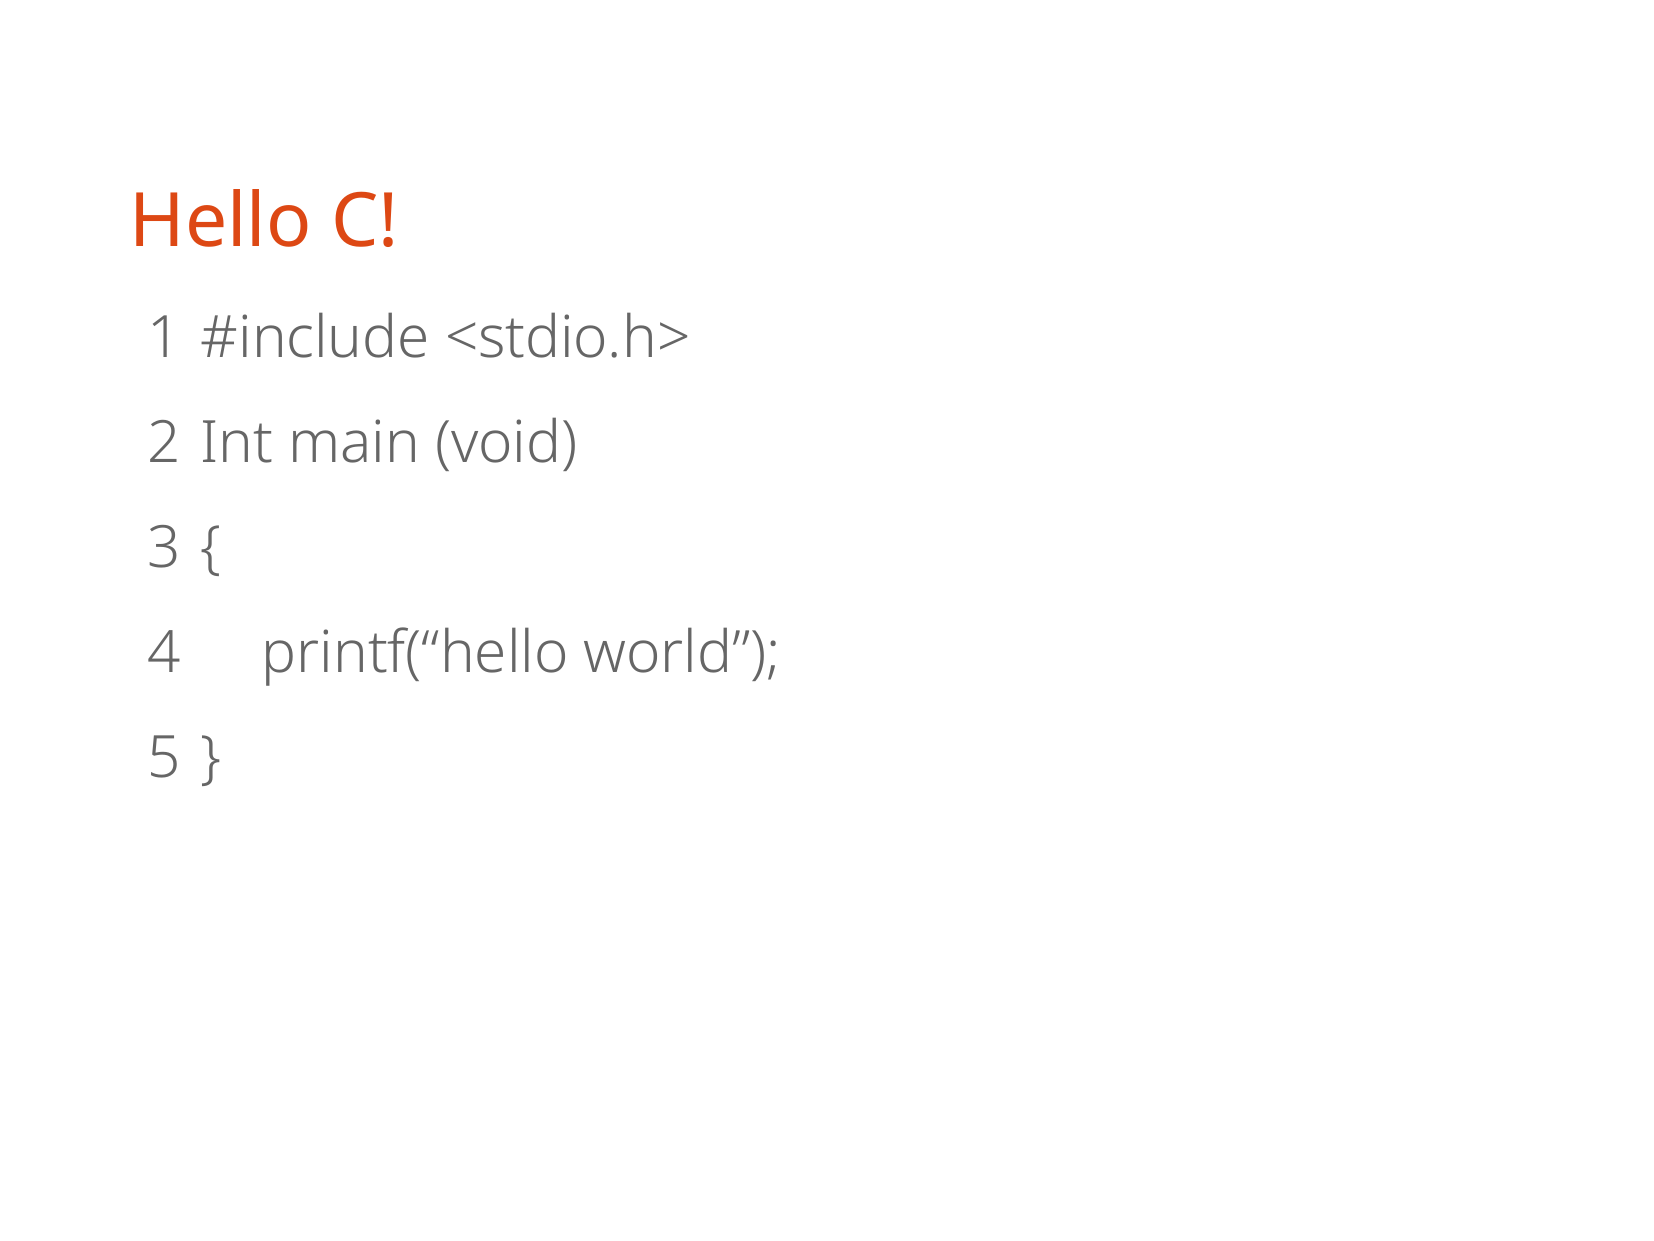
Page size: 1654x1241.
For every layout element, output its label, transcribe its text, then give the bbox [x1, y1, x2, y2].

list #include <stdio.h> Int main (void) { printf(“hello world”); } [129, 295, 1518, 1010]
title Hello C! [129, 153, 1518, 281]
